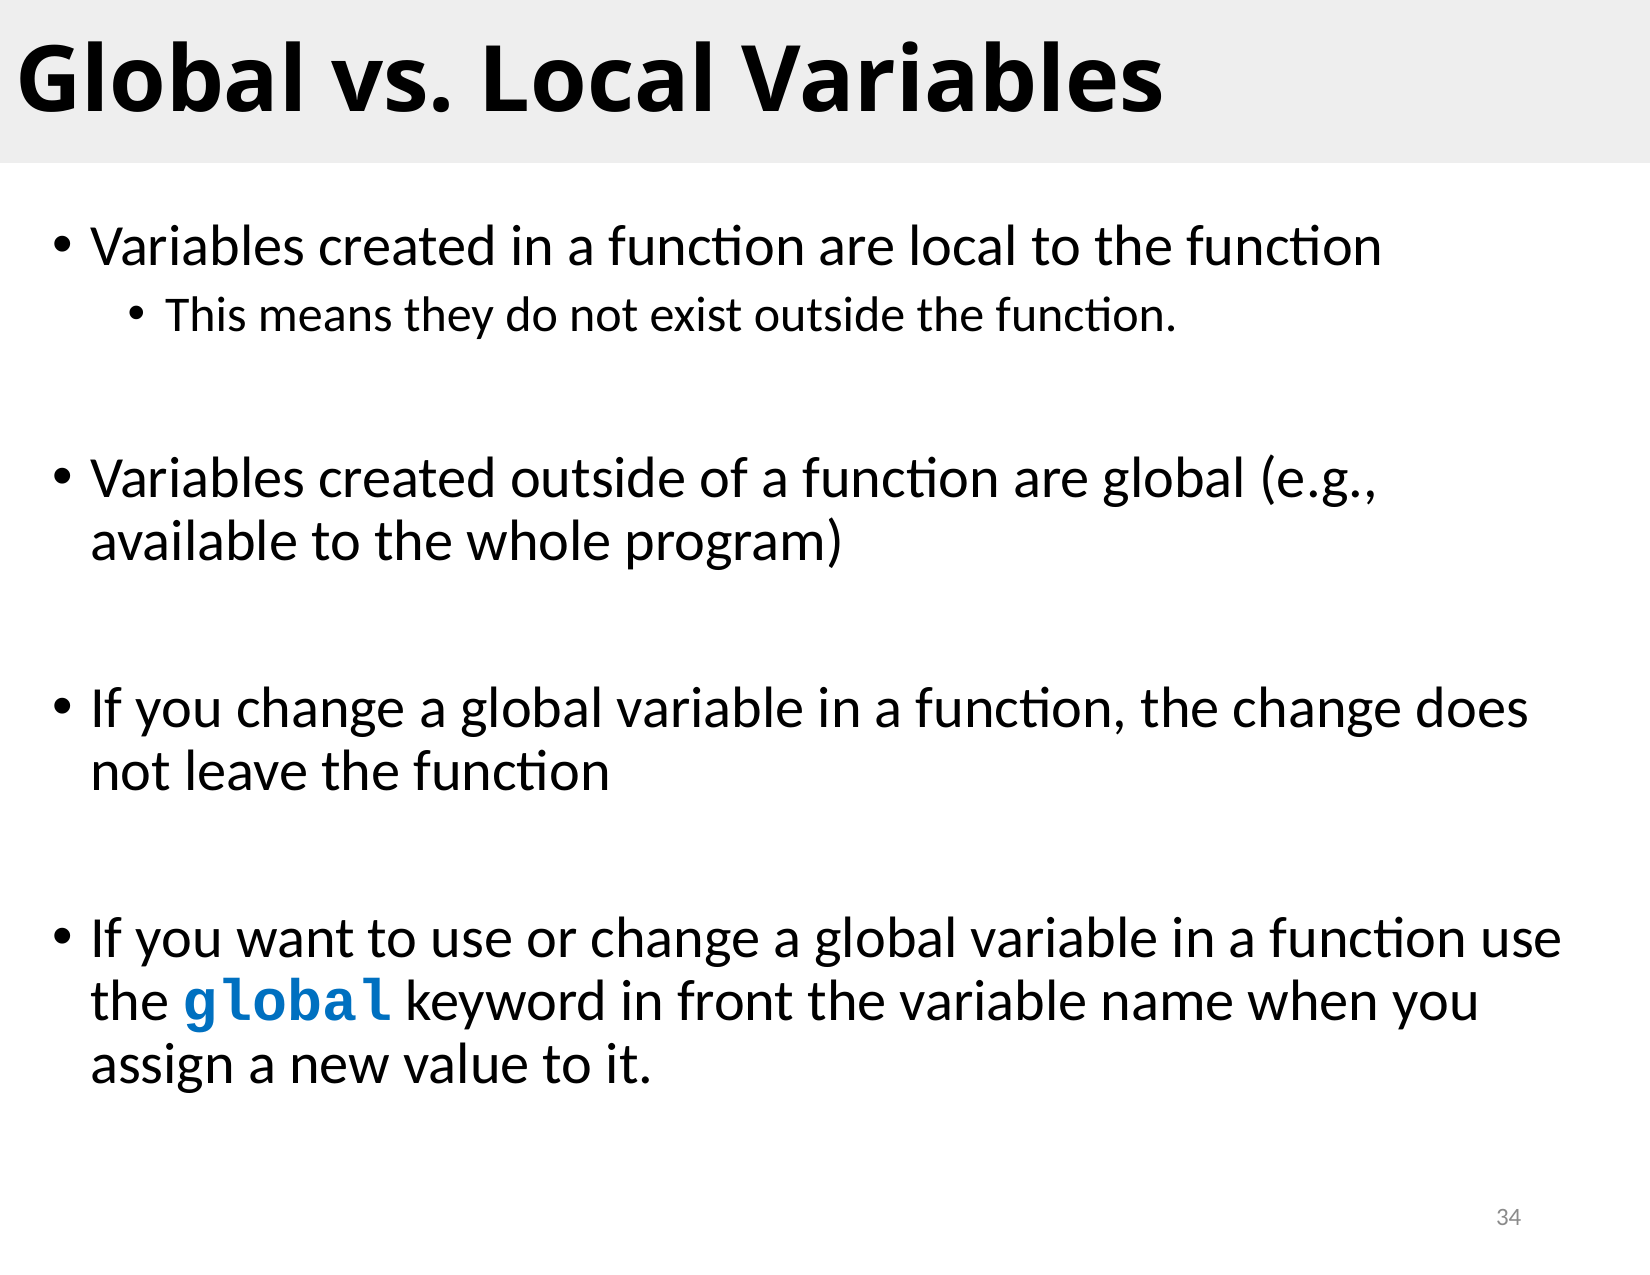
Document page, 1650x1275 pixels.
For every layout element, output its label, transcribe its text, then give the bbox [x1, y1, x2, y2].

list Variables created in a function are local to the function This means they do not exist outside the function. Variables created outside of a function are global (e.g., available to the whole program) If you change a global variable in a function, the change does not leave the function If you want to use or change a global variable in a function use the global keyword in front the variable name when you assign a new value to it. [37, 207, 1595, 1149]
title Global vs. Local Variables [0, 0, 1650, 163]
